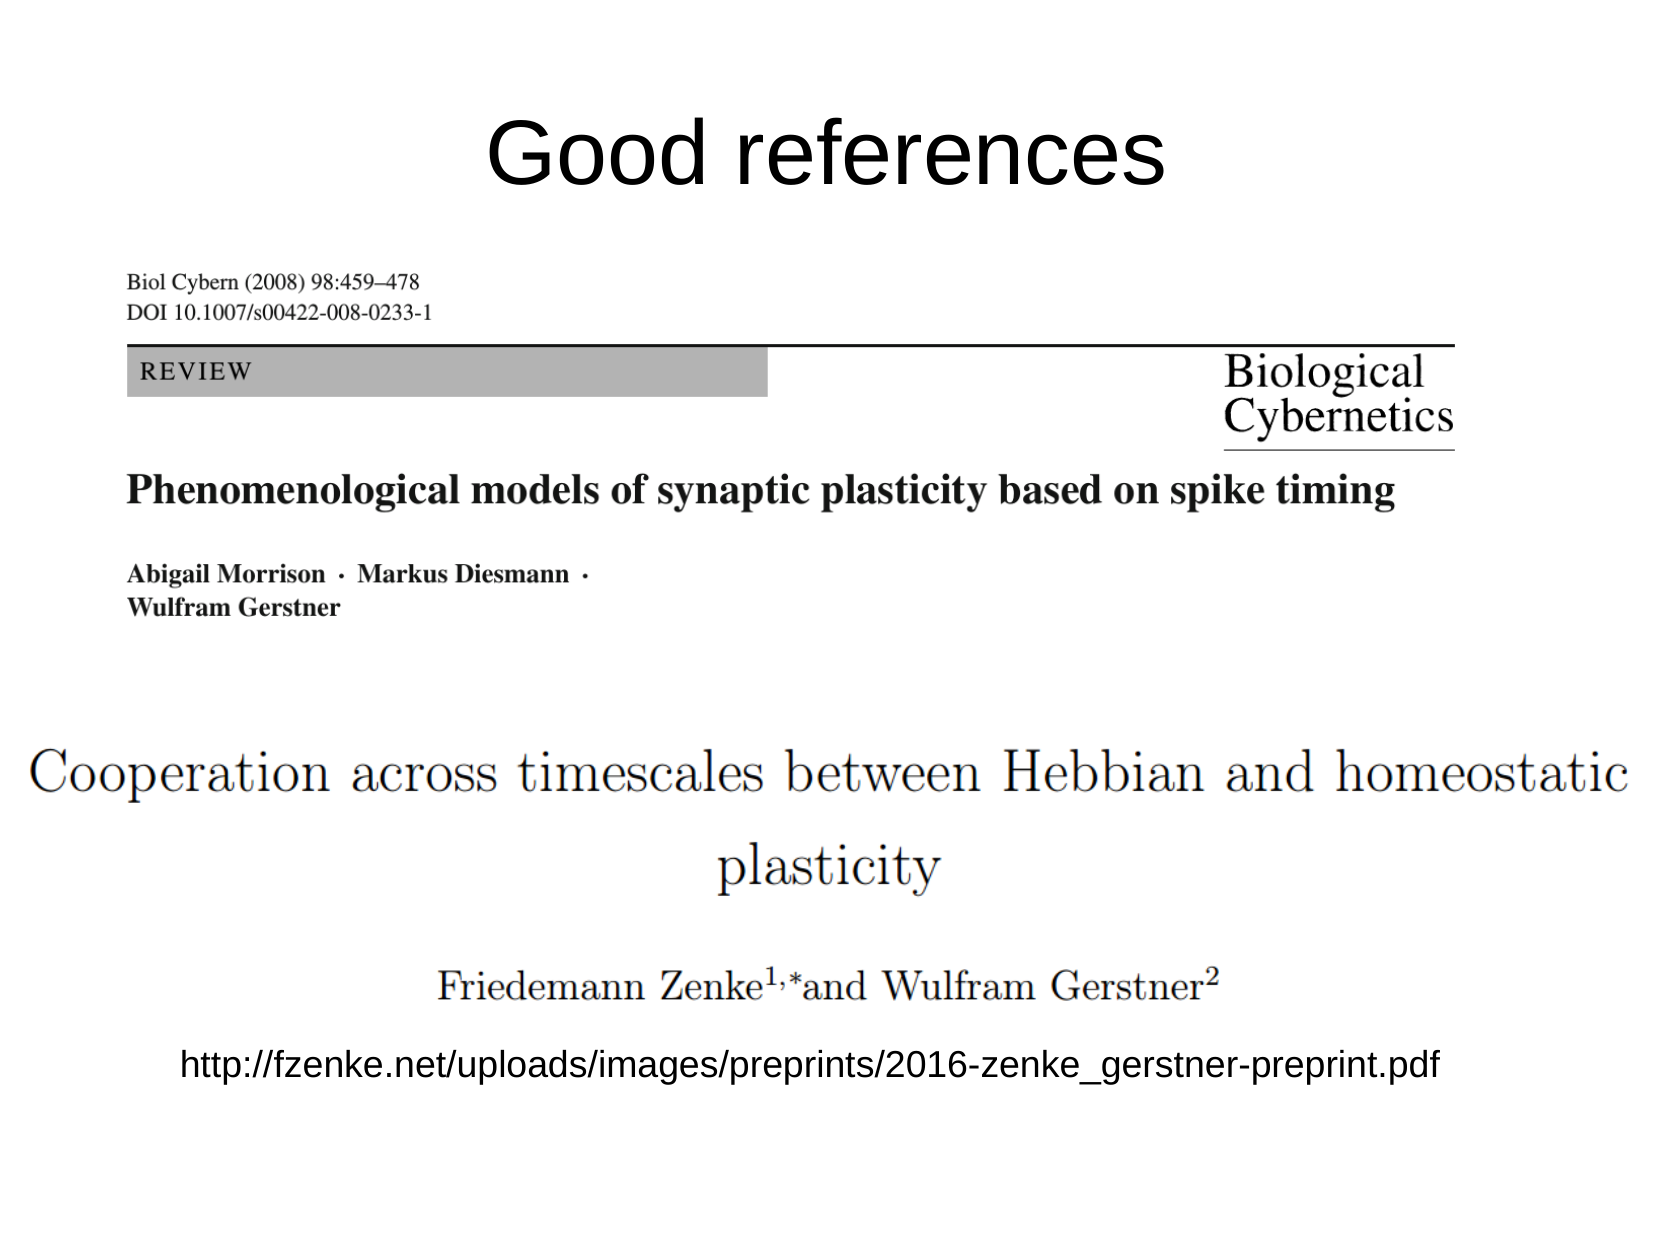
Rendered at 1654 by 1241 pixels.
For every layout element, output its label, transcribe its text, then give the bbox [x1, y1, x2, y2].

title Good references [82, 49, 1571, 257]
picture [113, 261, 1463, 627]
text_box http://fzenke.net/uploads/images/preprints/2016-zenke_gerstner-preprint.pdf [165, 1048, 1456, 1093]
picture [3, 719, 1654, 1048]
